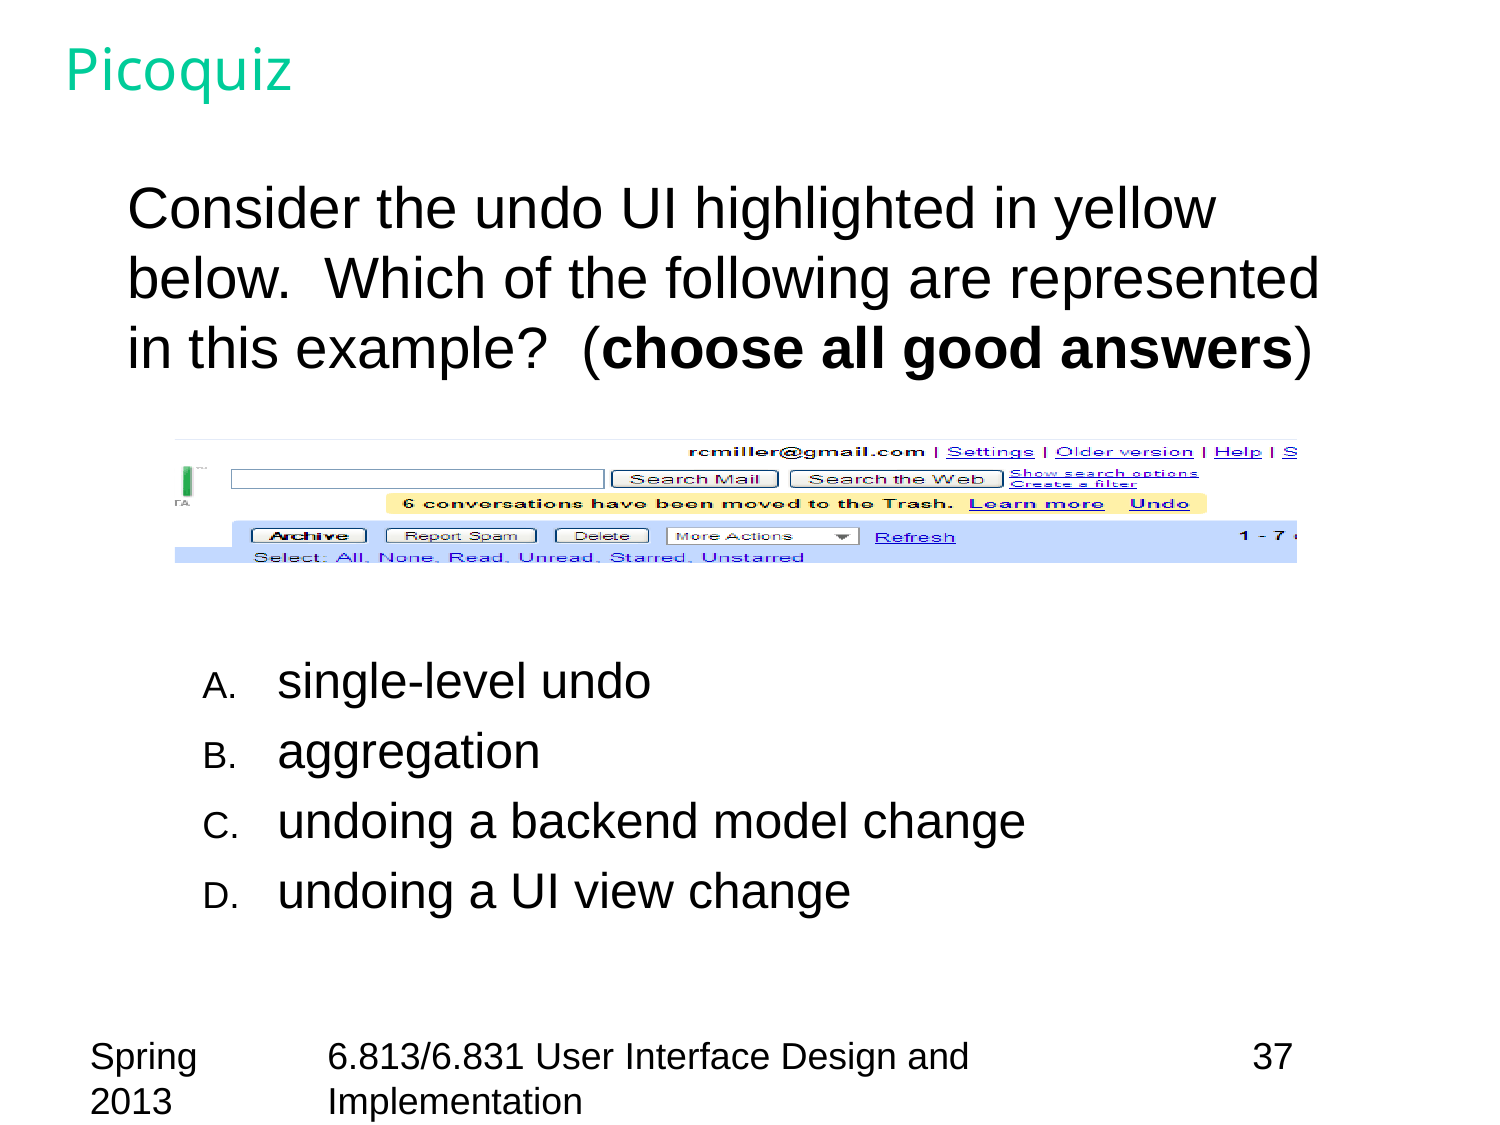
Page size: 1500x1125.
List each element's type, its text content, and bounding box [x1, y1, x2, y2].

picture [174, 439, 1297, 563]
footer 6.813/6.831 User Interface Design and Implementation [312, 1024, 1225, 1103]
list Consider the undo UI highlighted in yellow below. Which of the following are represented in this example? (choose all good answers) single-level undo aggregation undoing a backend model change undoing a UI view change [112, 162, 1388, 1000]
slide_number Spring 2013 [75, 1024, 300, 1103]
title Picoquiz [50, 24, 1438, 150]
slide_number <number> [1237, 1024, 1425, 1103]
